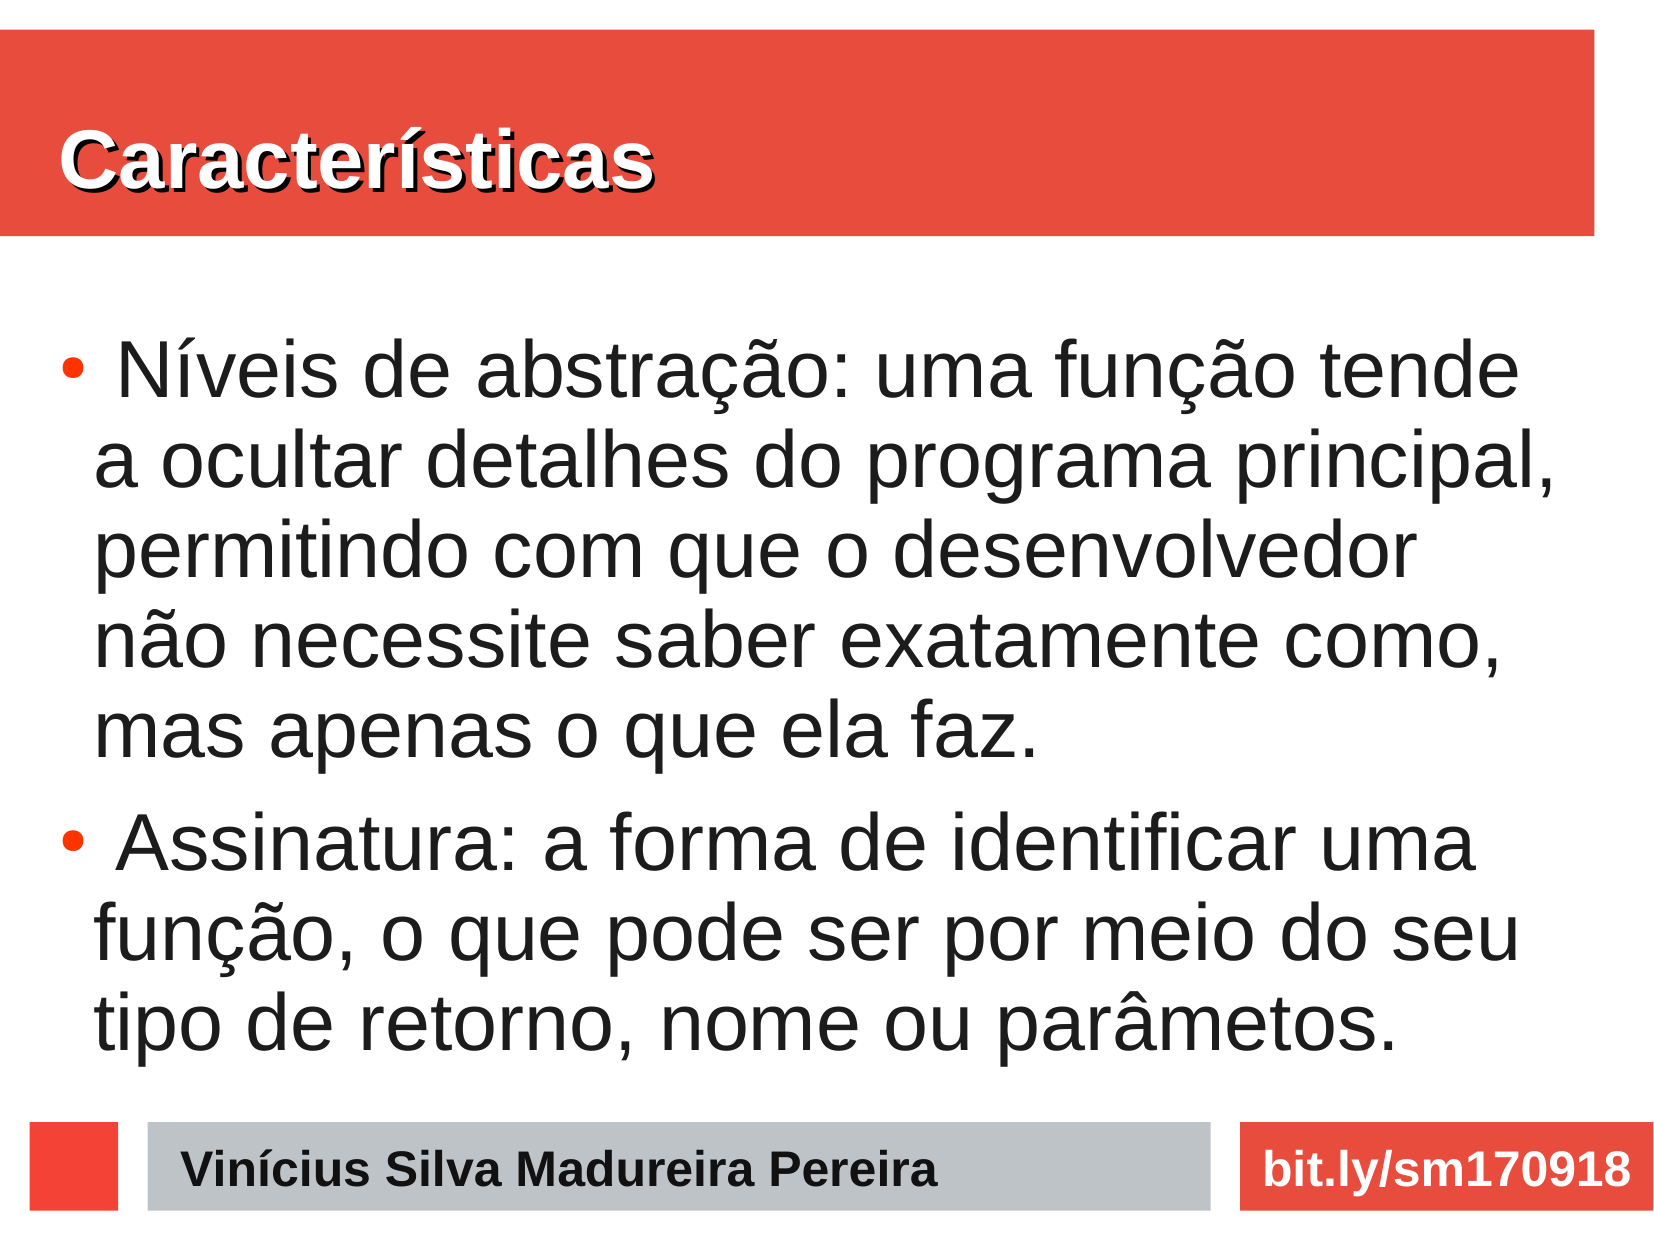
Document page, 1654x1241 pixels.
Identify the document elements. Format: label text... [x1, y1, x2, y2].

text_box Vinícius Silva Madureira Pereira [165, 1133, 1170, 1205]
text_box bit.ly/sm170918 [1228, 1133, 1654, 1205]
list Níveis de abstração: uma função tende a ocultar detalhes do programa principal, permitindo com que o desenvolvedor não necessite saber exatamente como, mas apenas o que ela faz. Assinatura: a forma de identificar uma função, o que pode ser por meio do seu tipo de retorno, nome ou parâmetos. [59, 324, 1565, 1093]
title Características [59, 35, 1595, 207]
